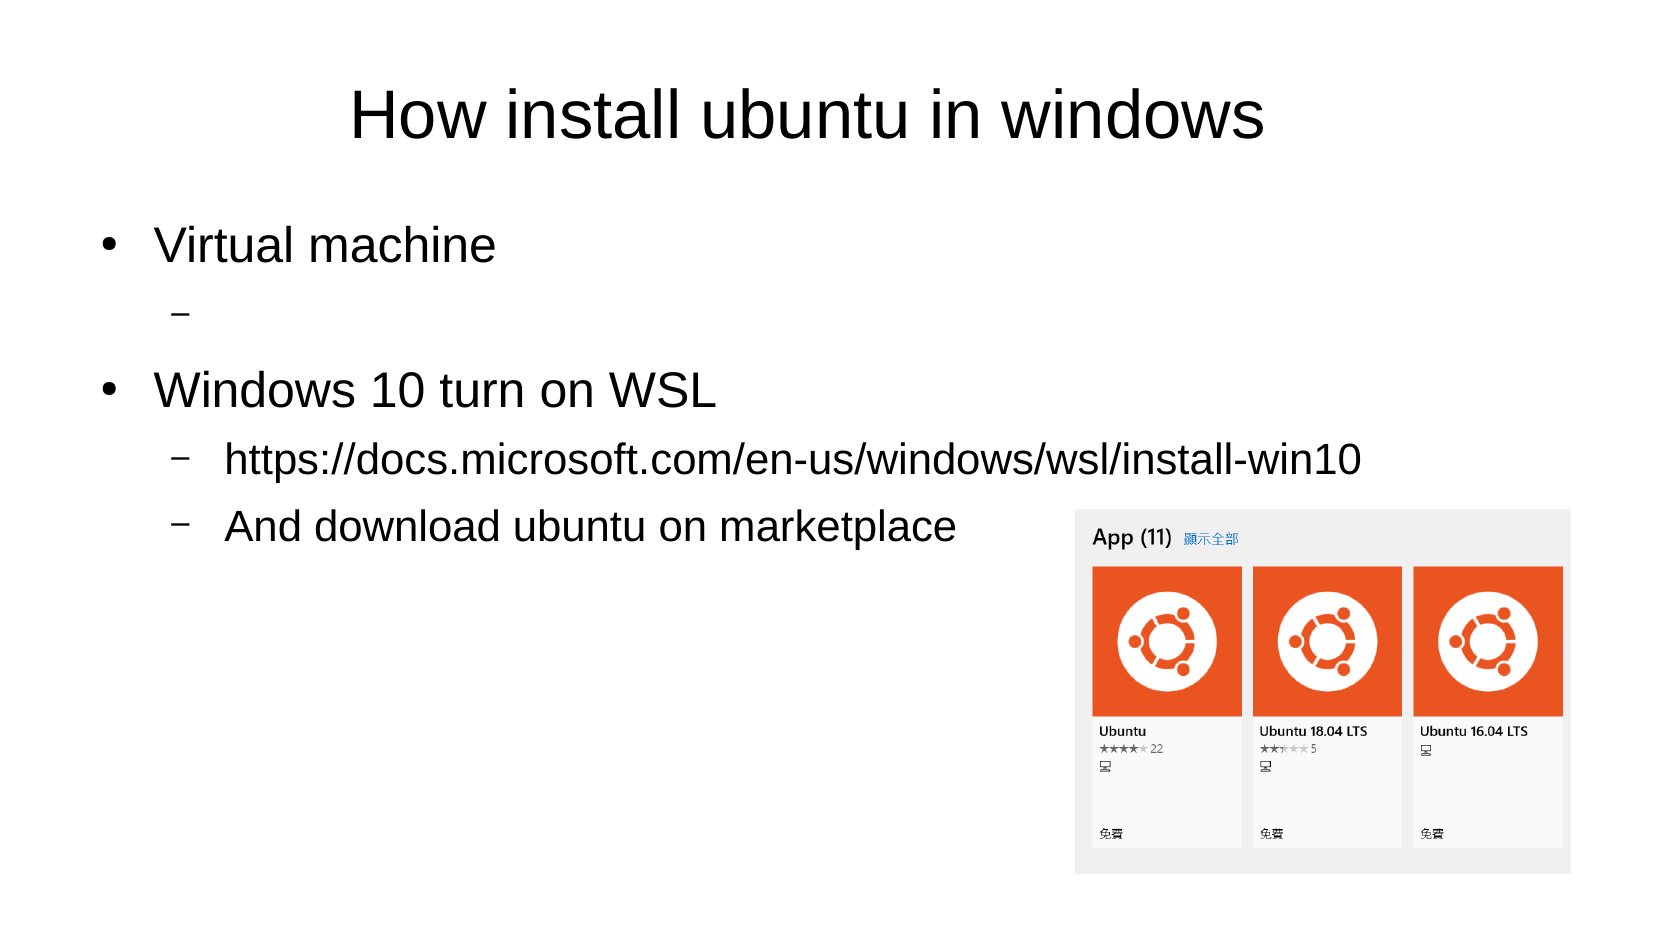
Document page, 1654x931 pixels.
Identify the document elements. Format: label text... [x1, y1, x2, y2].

title How install ubuntu in windows [82, 37, 1571, 193]
list Virtual machine Windows 10 turn on WSL https://docs.microsoft.com/en-us/windows/wsl/install-win10 And download ubuntu on marketplace [82, 217, 1571, 758]
picture [1075, 509, 1571, 874]
